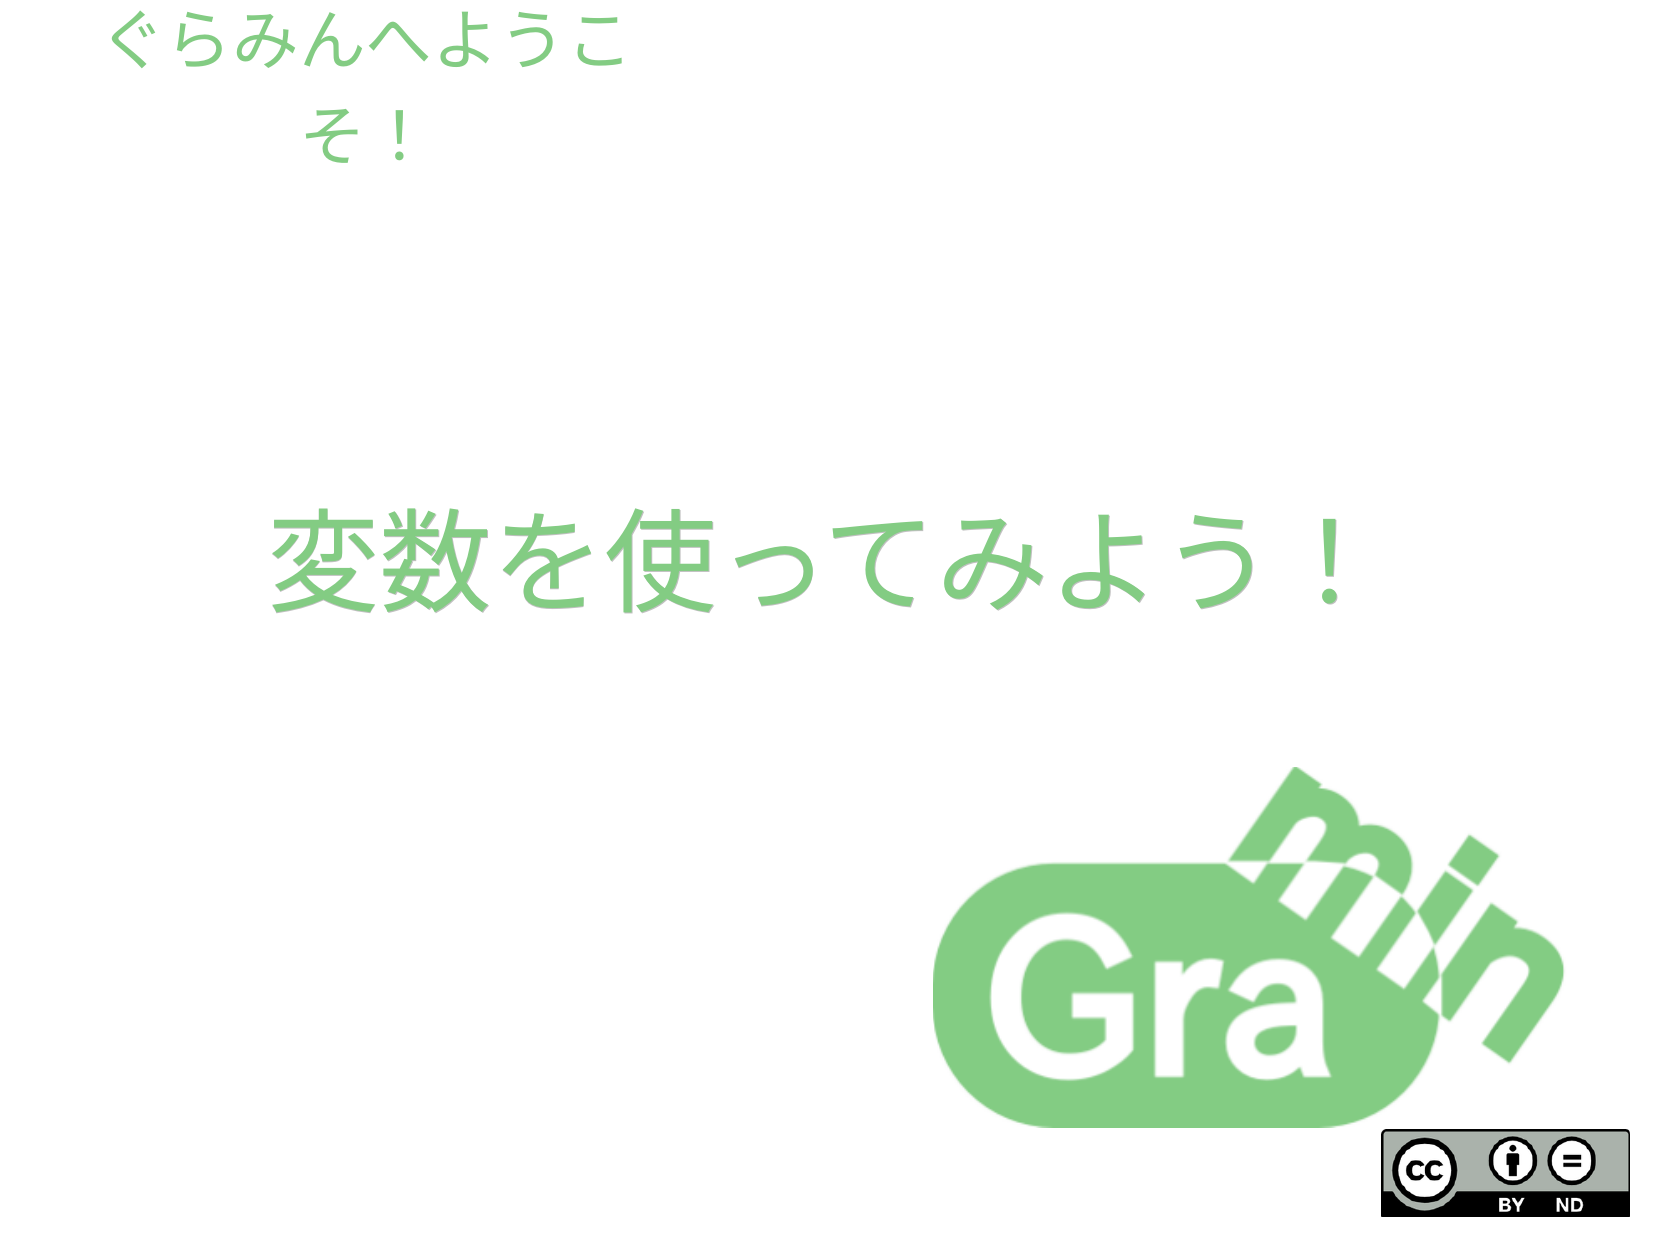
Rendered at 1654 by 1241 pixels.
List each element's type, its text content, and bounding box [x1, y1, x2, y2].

title 変数を使ってみよう！ [159, 369, 1495, 741]
picture [933, 767, 1577, 1128]
title ぐらみんへようこそ！ [35, 33, 697, 133]
picture [1381, 1129, 1630, 1217]
